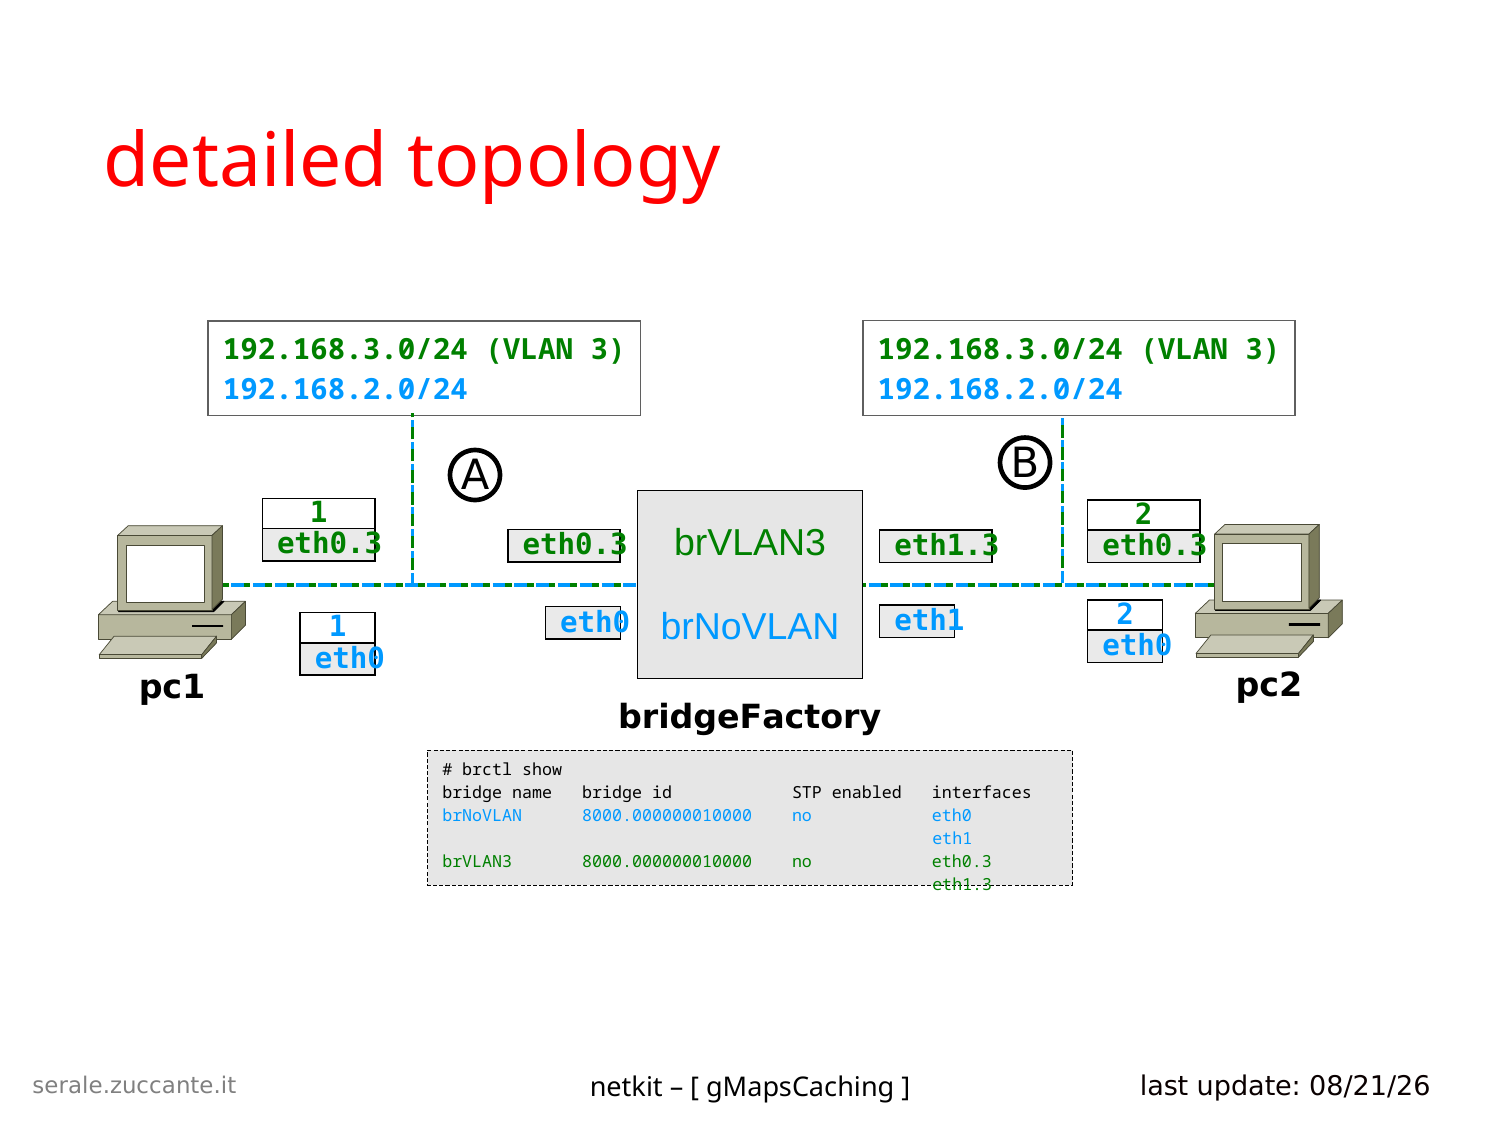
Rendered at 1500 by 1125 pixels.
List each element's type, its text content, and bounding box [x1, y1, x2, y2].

text_box eth1 [879, 605, 955, 638]
text_box eth1.3 [879, 530, 993, 563]
text_box A [450, 450, 501, 501]
text_box # brctl show bridge name bridge id STP enabled interfaces brNoVLAN 8000.000000010000 no eth0 eth1 brVLAN3 8000.000000010000 no eth0.3 eth1.3 [427, 750, 1088, 903]
text_box 1 [262, 498, 375, 529]
picture [97, 525, 247, 659]
text_box eth0 [1087, 631, 1163, 663]
text_box eth0.3 [507, 529, 621, 562]
text_box 192.168.3.0/24 (VLAN 3) 192.168.2.0/24 [208, 320, 641, 416]
text_box eth0.3 [262, 529, 375, 561]
text_box 2 [1087, 500, 1200, 531]
text_box brVLAN3 brNoVLAN [637, 490, 863, 679]
text_box eth0.3 [1087, 531, 1194, 563]
text_box pc2 [1162, 658, 1376, 713]
text_box eth0 [545, 606, 621, 639]
text_box detailed topology [0, 0, 826, 316]
text_box bridgeFactory [600, 690, 901, 744]
text_box 192.168.3.0/24 (VLAN 3) 192.168.2.0/24 [862, 320, 1296, 416]
text_box B [1000, 437, 1051, 488]
picture [1194, 523, 1344, 658]
text_box pc1 [65, 659, 279, 714]
text_box eth0 [299, 643, 375, 676]
text_box 2 [1087, 599, 1163, 631]
text_box 1 [299, 612, 375, 643]
